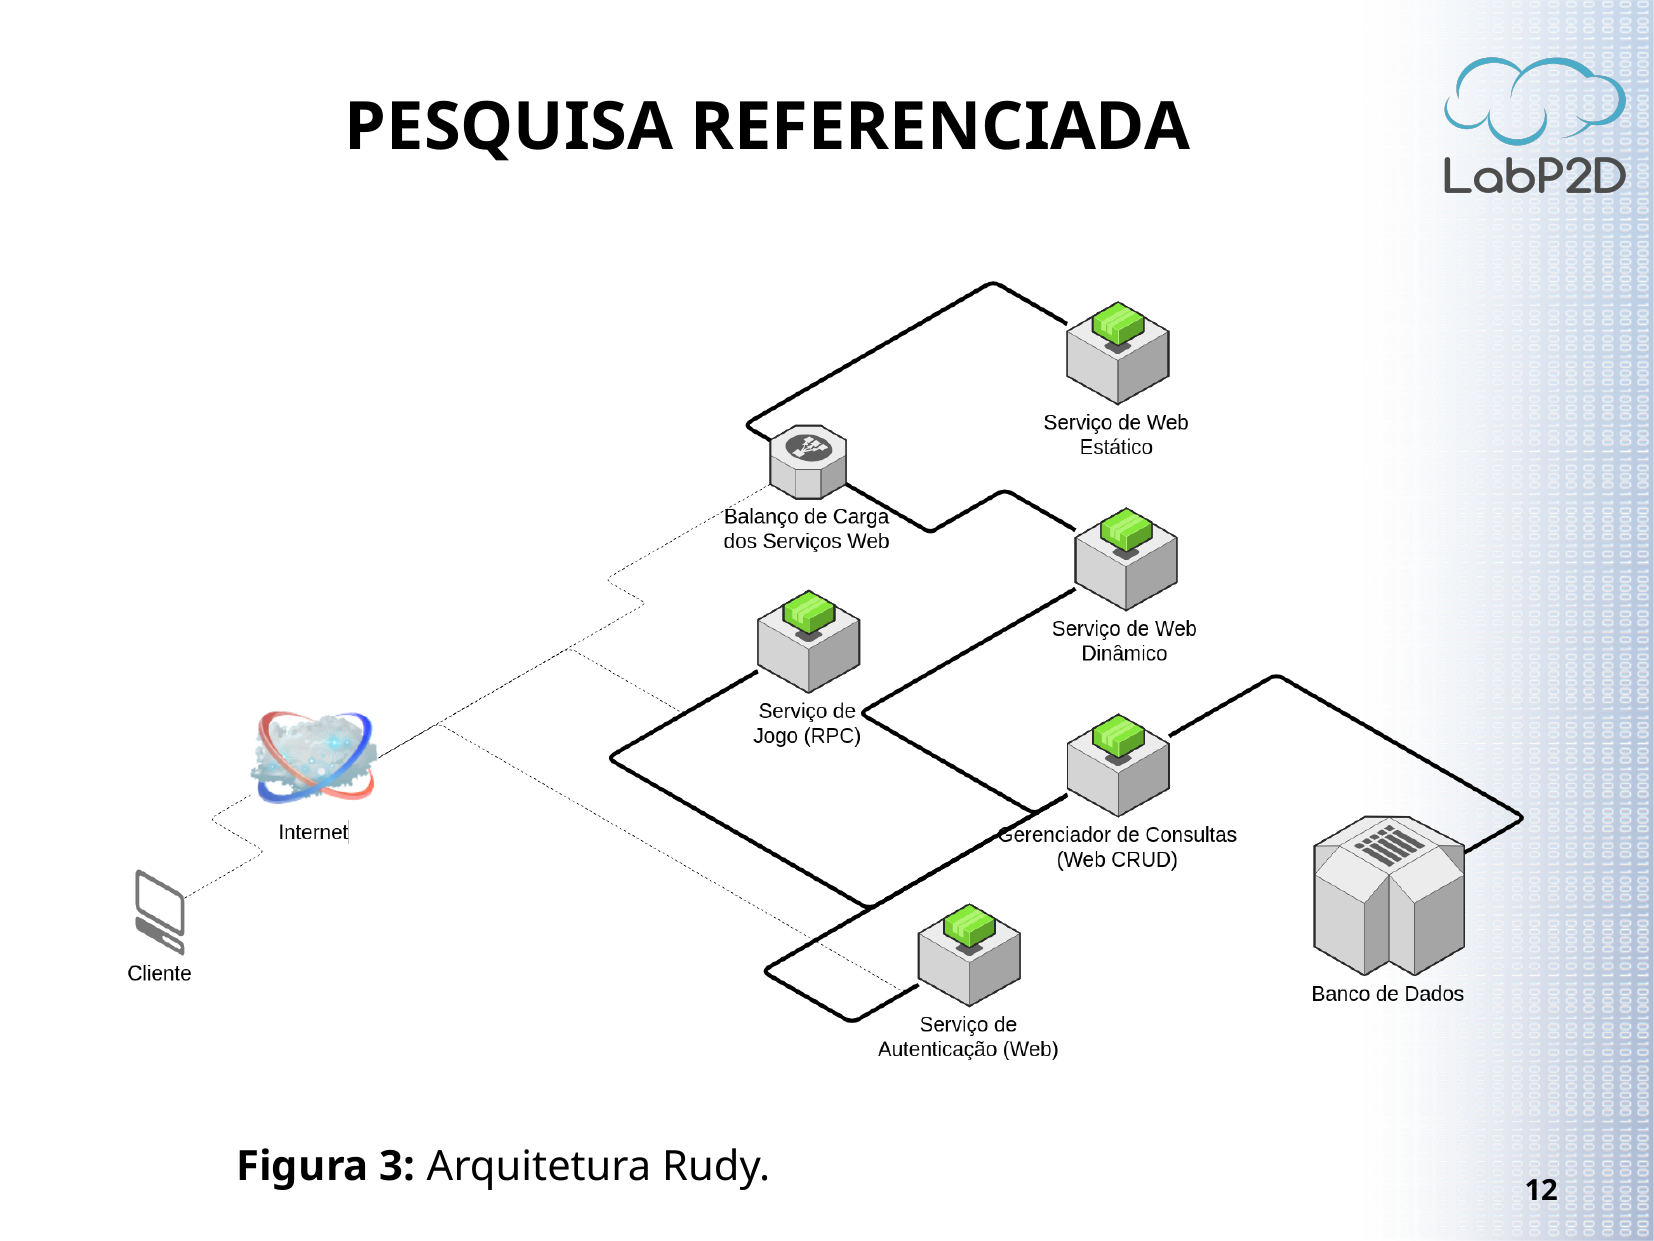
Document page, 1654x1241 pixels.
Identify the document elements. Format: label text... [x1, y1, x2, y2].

title PESQUISA REFERENCIADA [82, 19, 1453, 227]
picture [127, 1, 1654, 1240]
text_box Figura 3: Arquitetura Rudy. [221, 1128, 1435, 1191]
